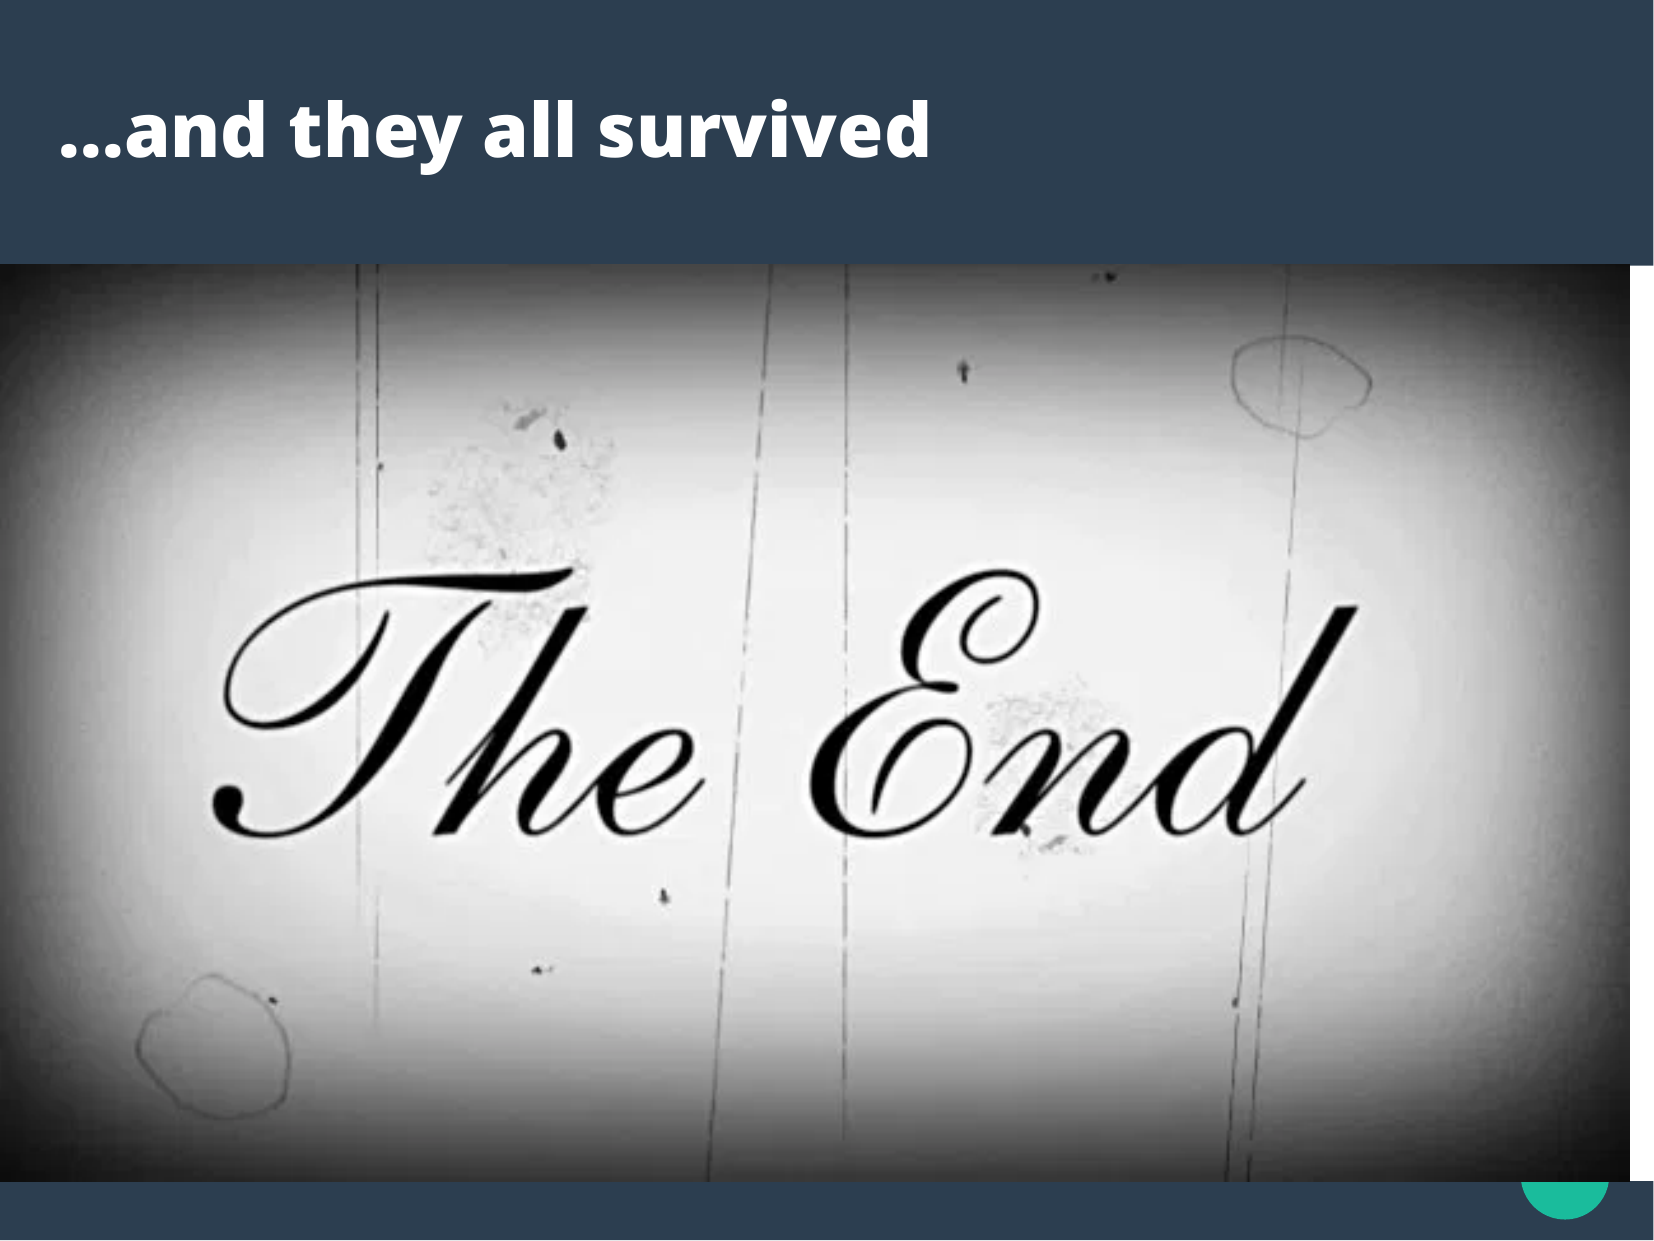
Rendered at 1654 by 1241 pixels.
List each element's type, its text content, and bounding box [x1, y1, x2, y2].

picture [0, 264, 1630, 1182]
title ...and they all survived [59, 49, 1595, 207]
